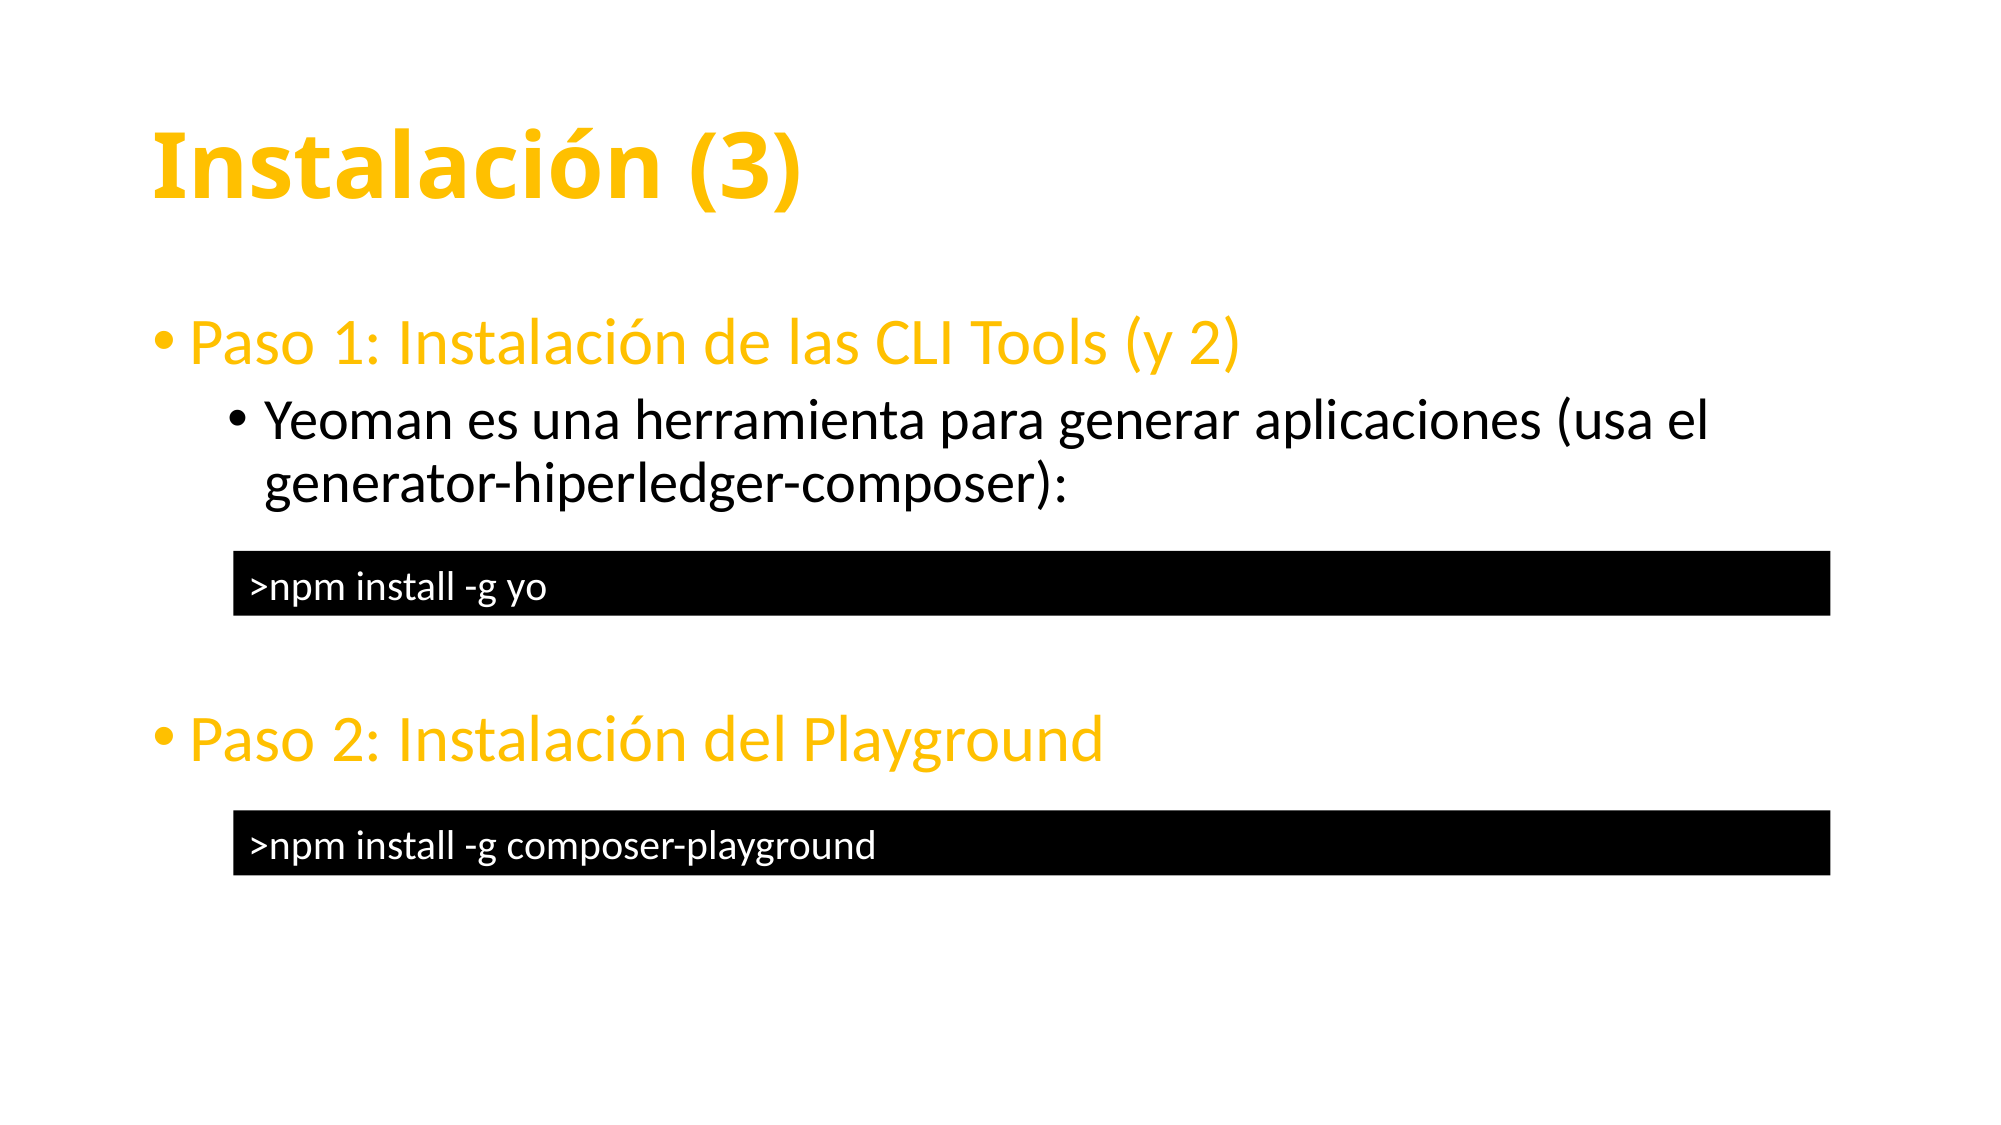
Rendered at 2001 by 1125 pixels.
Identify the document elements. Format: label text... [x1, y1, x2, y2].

text_box >npm install -g yo [233, 550, 1831, 616]
title Instalación (3) [137, 59, 1863, 278]
text_box >npm install -g composer-playground [233, 810, 1831, 876]
list Paso 1: Instalación de las CLI Tools (y 2) Yeoman es una herramienta para generar aplicaciones (usa el generator-hiperledger-composer): Paso 2: Instalación del Playground [137, 299, 1977, 1014]
